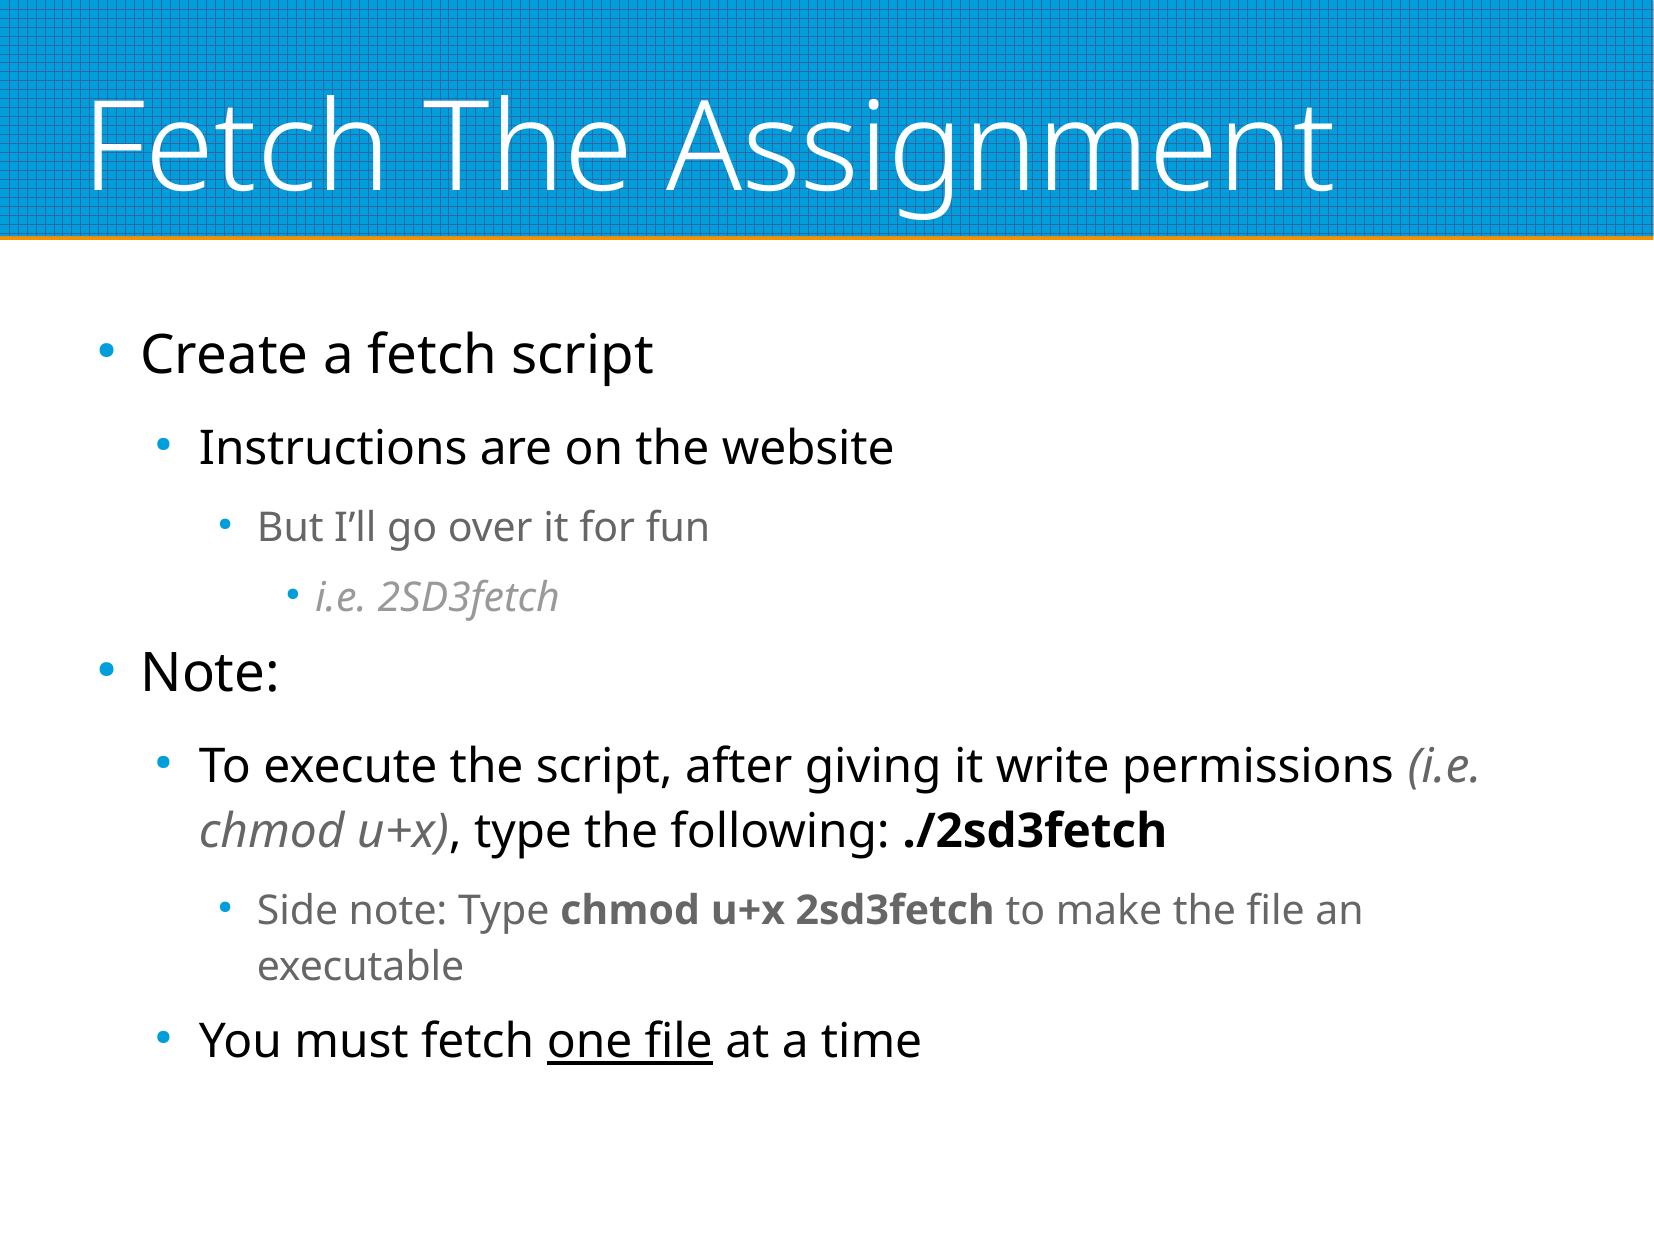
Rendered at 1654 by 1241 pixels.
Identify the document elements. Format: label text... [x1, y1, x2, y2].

list Create a fetch script Instructions are on the website But I’ll go over it for fun i.e. 2SD3fetch Note: To execute the script, after giving it write permissions (i.e. chmod u+x), type the following: ./2sd3fetch Side note: Type chmod u+x 2sd3fetch to make the file an executable You must fetch one file at a time [82, 314, 1563, 1081]
title Fetch The Assignment [82, 19, 1571, 227]
